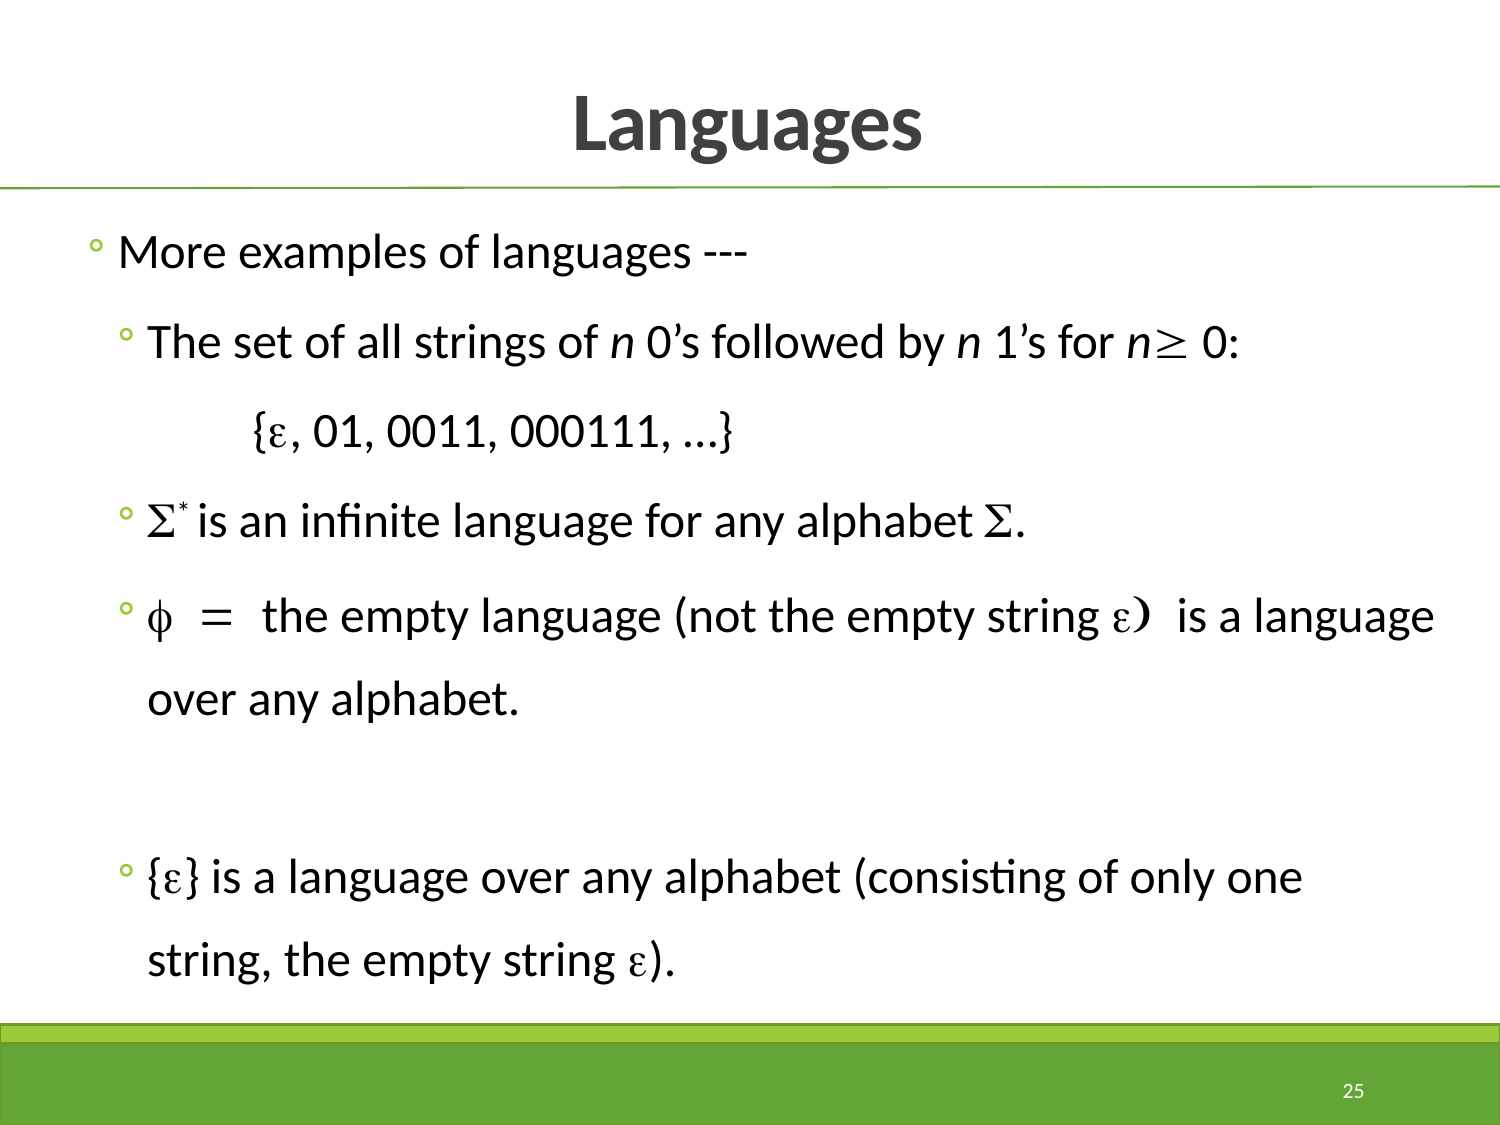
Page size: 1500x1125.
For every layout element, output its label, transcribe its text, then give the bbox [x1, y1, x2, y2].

title Languages [72, 24, 1423, 176]
list More examples of languages --- The set of all strings of n 0’s followed by n 1’s for n 0: {e, 01, 0011, 000111, …} S* is an infinite language for any alphabet S.  = the empty language (not the empty string e) is a language over any alphabet. {e} is a language over any alphabet (consisting of only one string, the empty string e). [55, 193, 1441, 1000]
